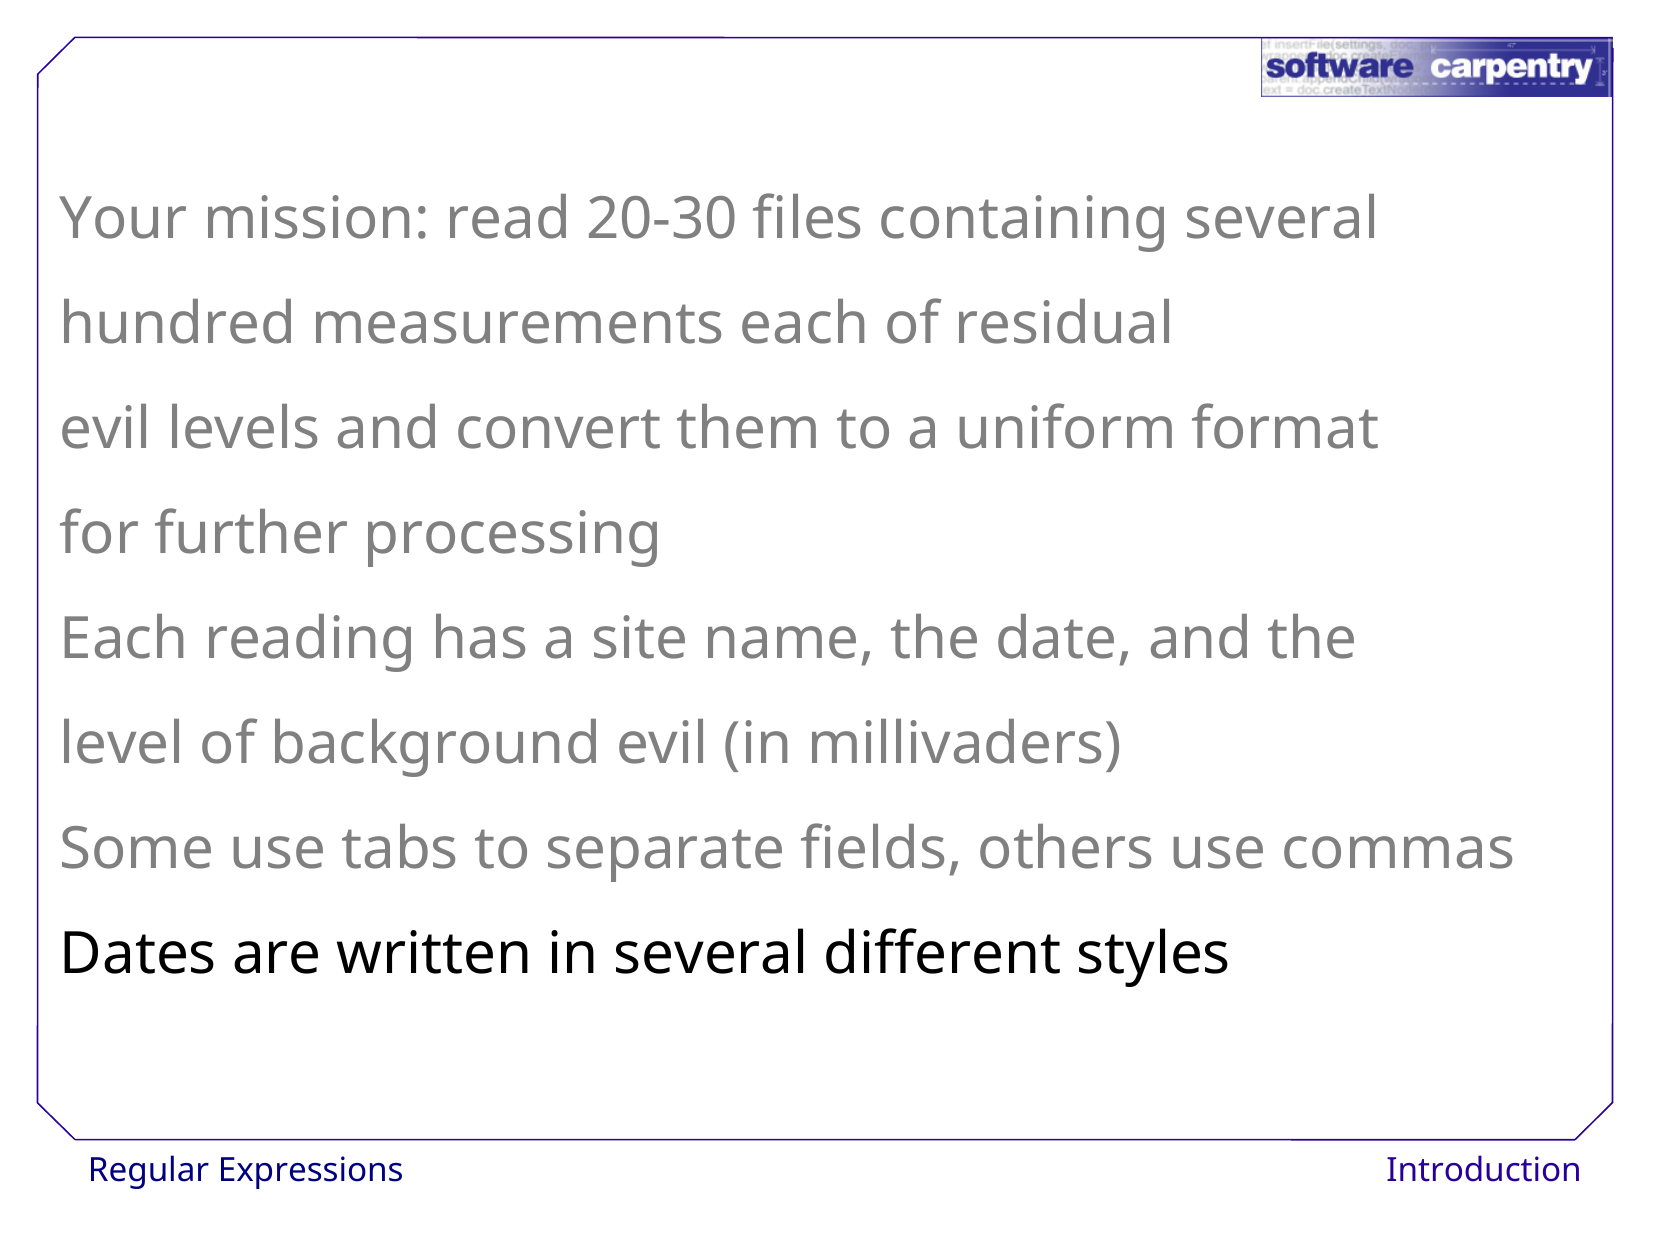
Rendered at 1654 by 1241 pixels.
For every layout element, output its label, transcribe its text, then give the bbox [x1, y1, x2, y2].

picture [1261, 39, 1613, 97]
text_box Your mission: read 20-30 files containing several hundred measurements each of residual evil levels and convert them to a uniform format for further processing Each reading has a site name, the date, and the level of background evil (in millivaders) Some use tabs to separate fields, others use commas Dates are written in several different styles [45, 137, 1654, 993]
